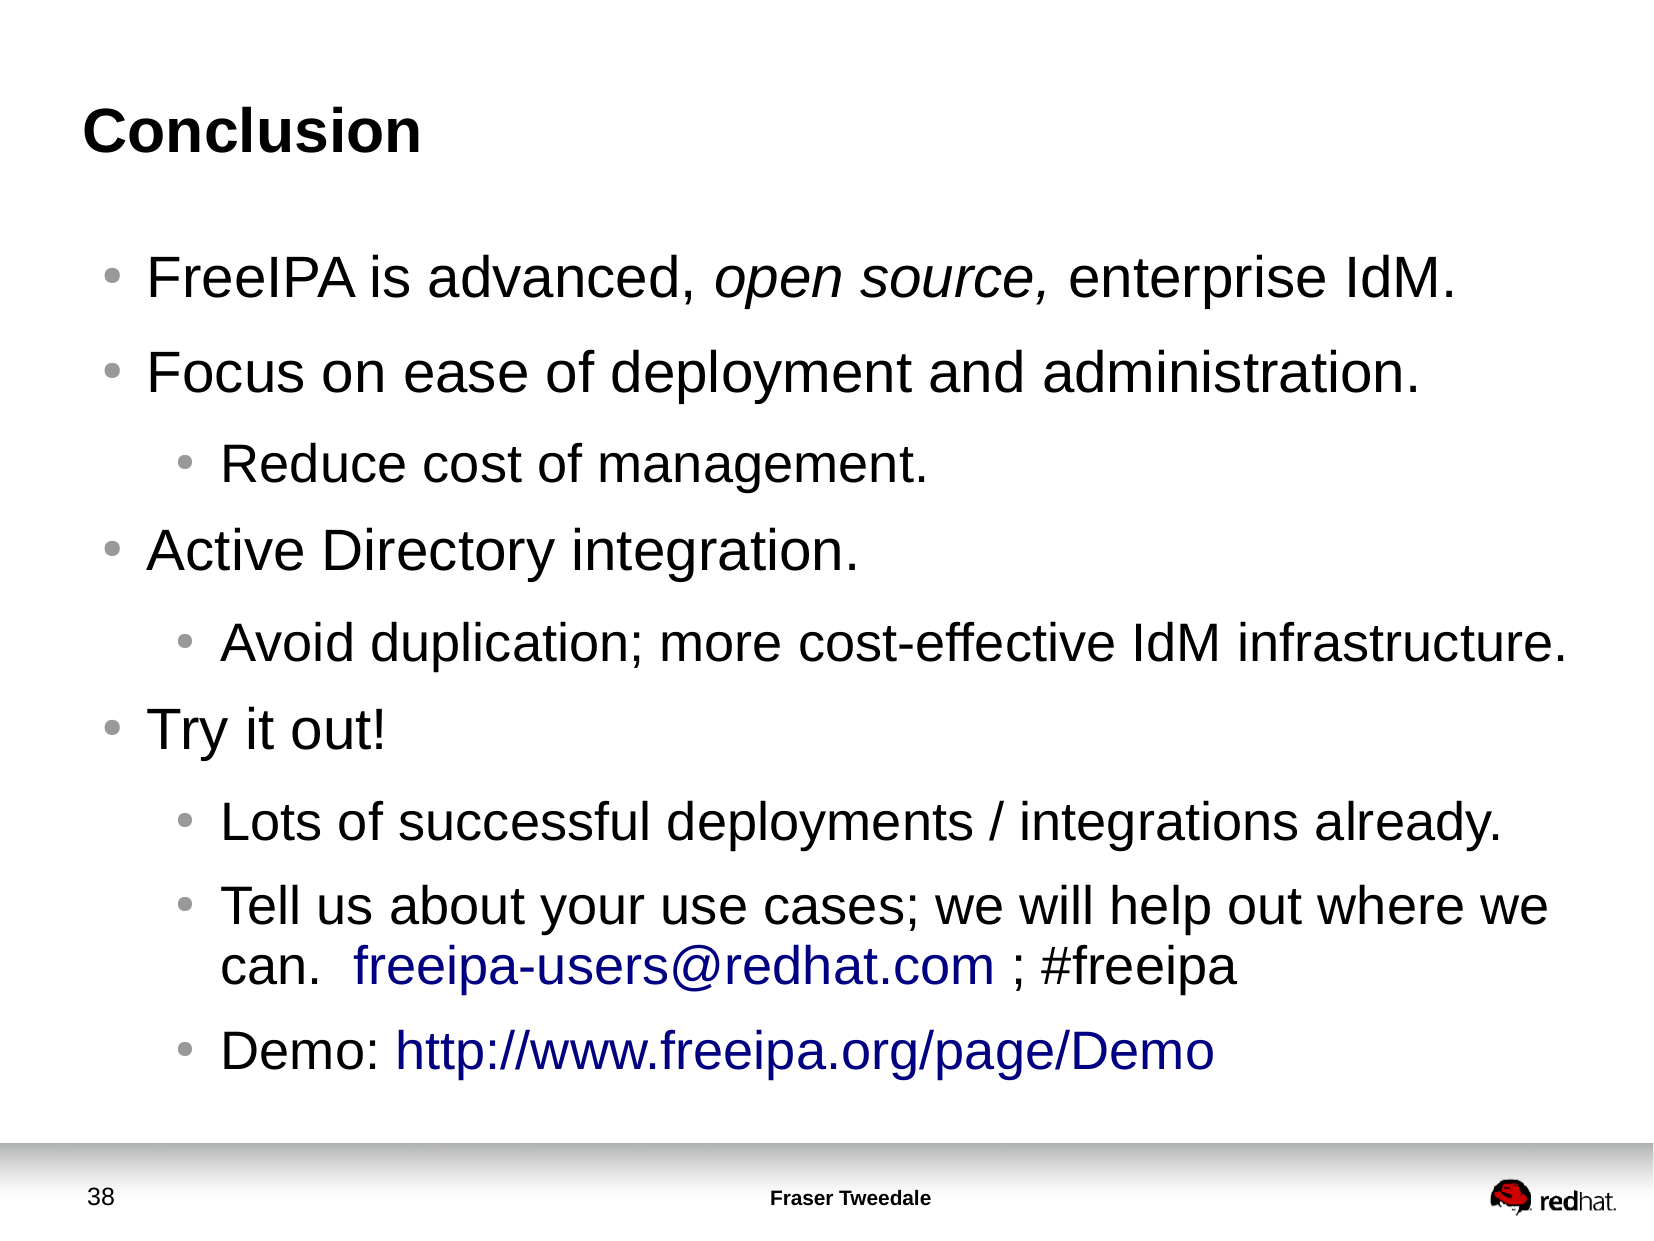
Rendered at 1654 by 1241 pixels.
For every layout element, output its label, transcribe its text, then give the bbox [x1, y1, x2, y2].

picture [0, 1143, 1654, 1241]
title Conclusion [82, 37, 1571, 226]
list FreeIPA is advanced, open source, enterprise IdM. Focus on ease of deployment and administration. Reduce cost of management. Active Directory integration. Avoid duplication; more cost-effective IdM infrastructure. Try it out! Lots of successful deployments / integrations already. Tell us about your use cases; we will help out where we can. freeipa-users@redhat.com ; #freeipa Demo: http://www.freeipa.org/page/Demo [86, 244, 1576, 1081]
